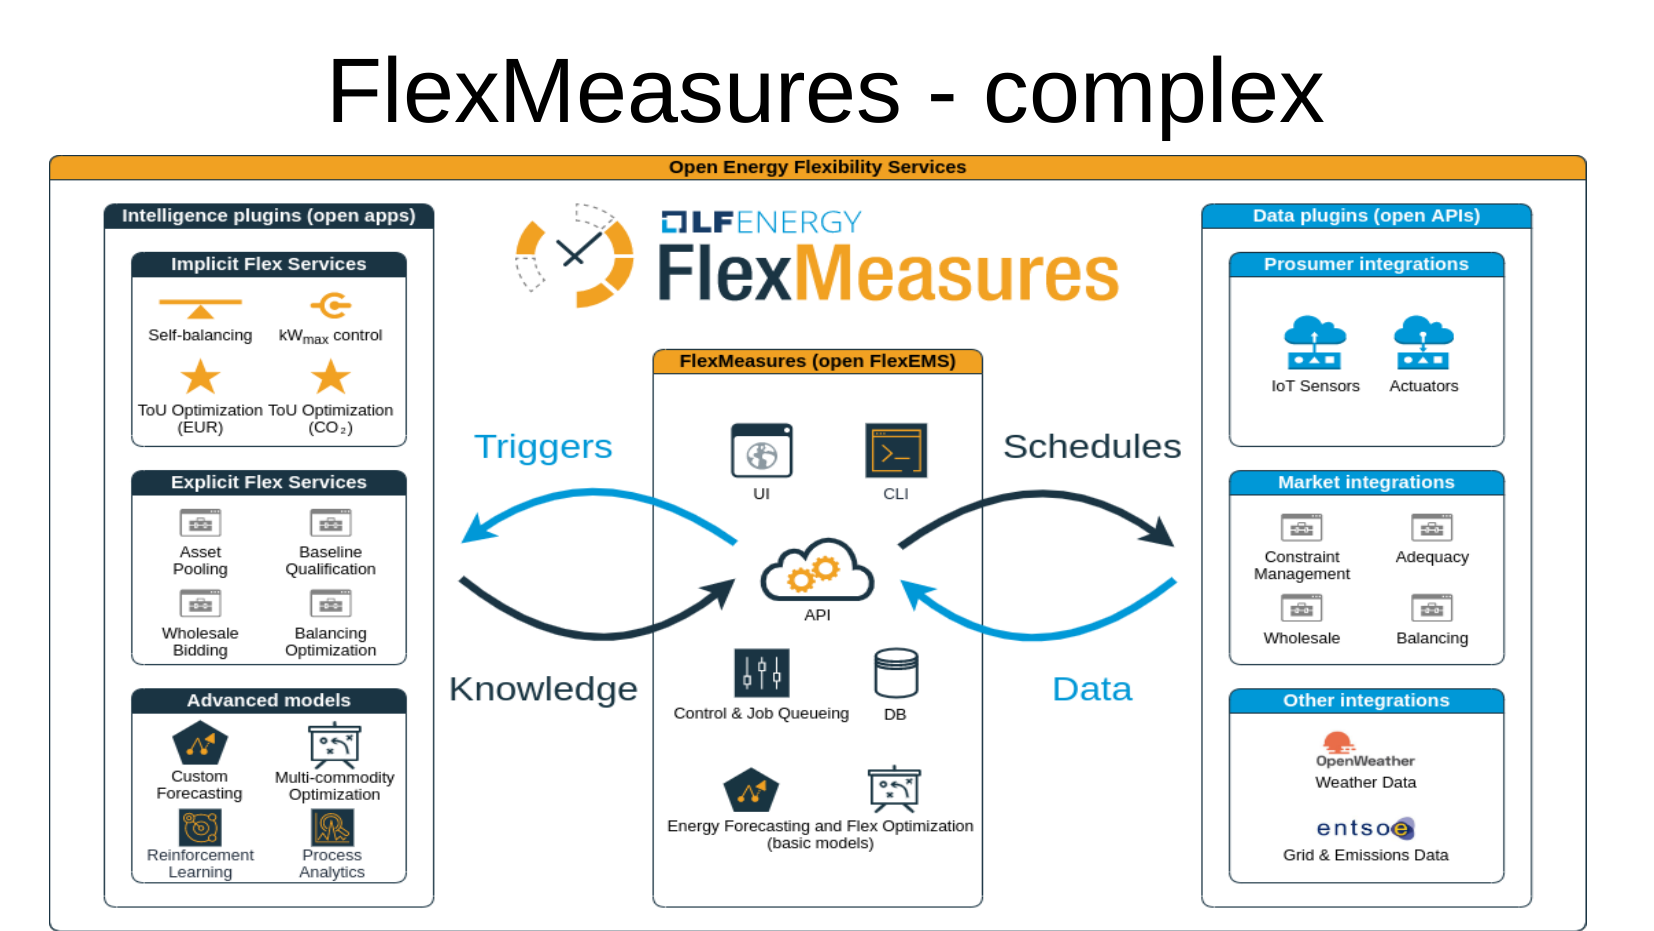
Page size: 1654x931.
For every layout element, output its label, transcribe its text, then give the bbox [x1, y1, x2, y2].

picture [49, 155, 1587, 931]
title FlexMeasures - complex [82, 13, 1571, 155]
